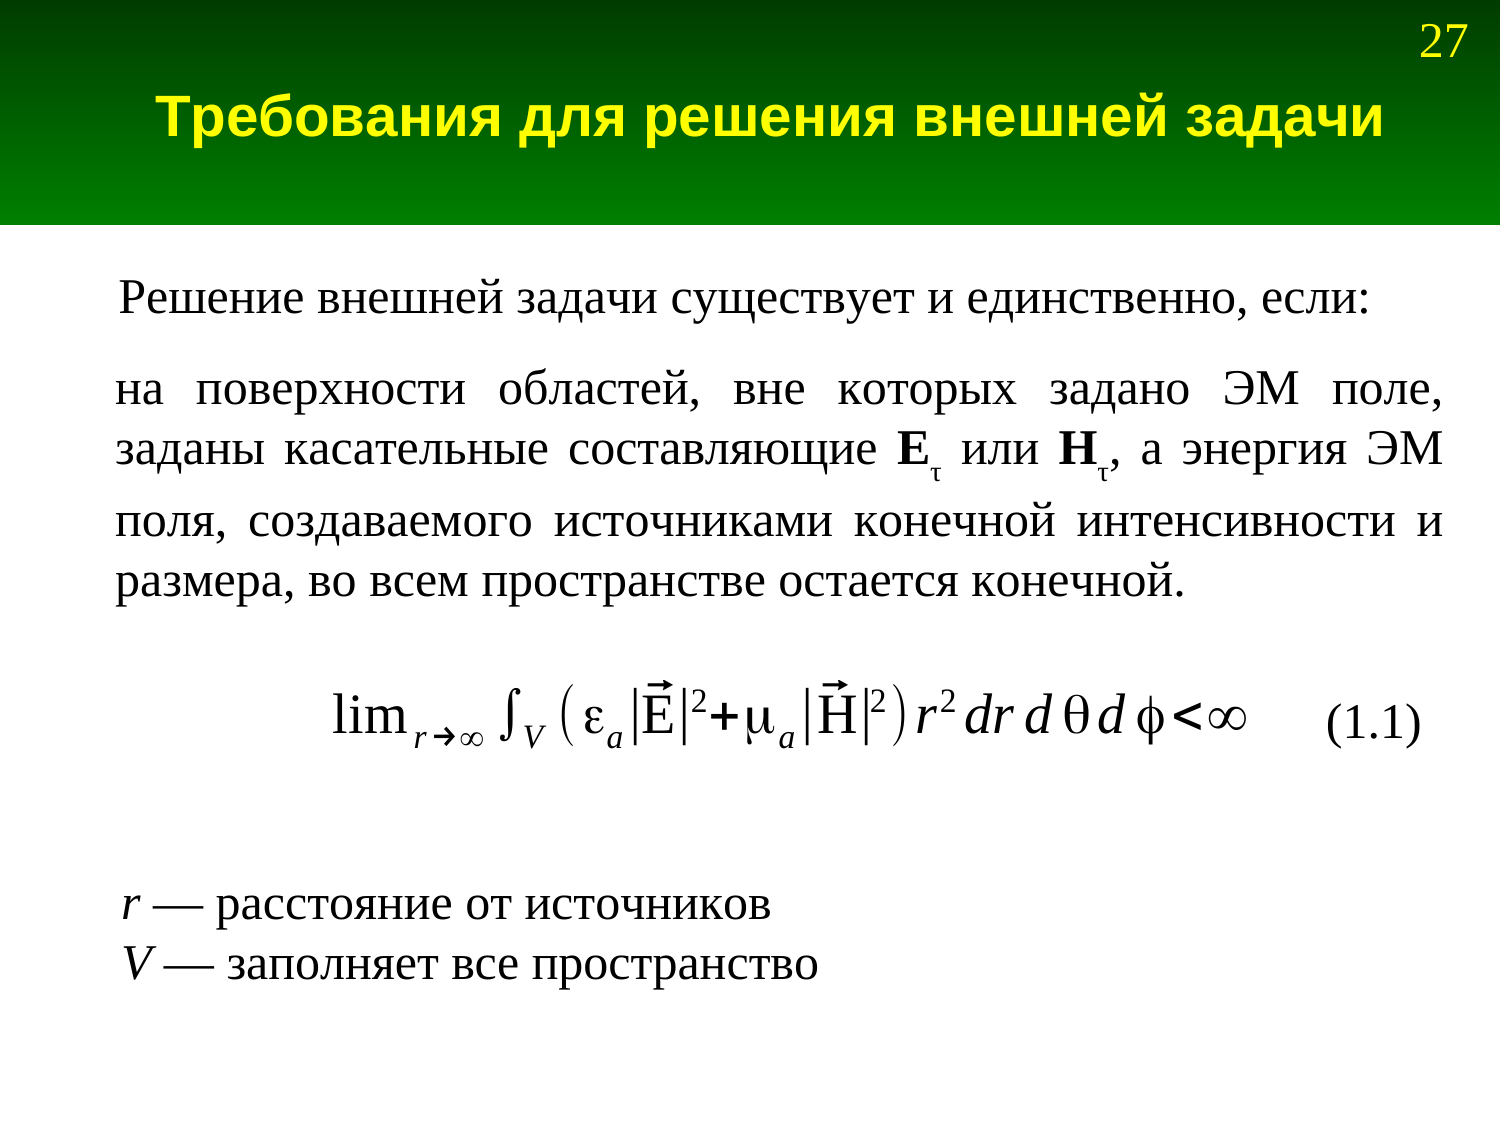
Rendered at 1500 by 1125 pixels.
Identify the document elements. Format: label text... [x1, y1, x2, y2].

text_box r — расстояние от источников V — заполняет все пространство [106, 862, 838, 998]
text_box Решение внешней задачи существует и единственно, если: [103, 255, 1387, 331]
chart [318, 680, 1263, 756]
text_box (1.1) [1311, 681, 1437, 756]
title Требования для решения внешней задачи [88, 18, 1453, 207]
text_box на поверхности областей, вне которых задано ЭМ поле, заданы касательные составляющие Eτ или Hτ, а энергия ЭМ поля, создаваемого источниками конечной интенсивности и размера, во всем пространстве остается конечной. [100, 347, 1459, 615]
